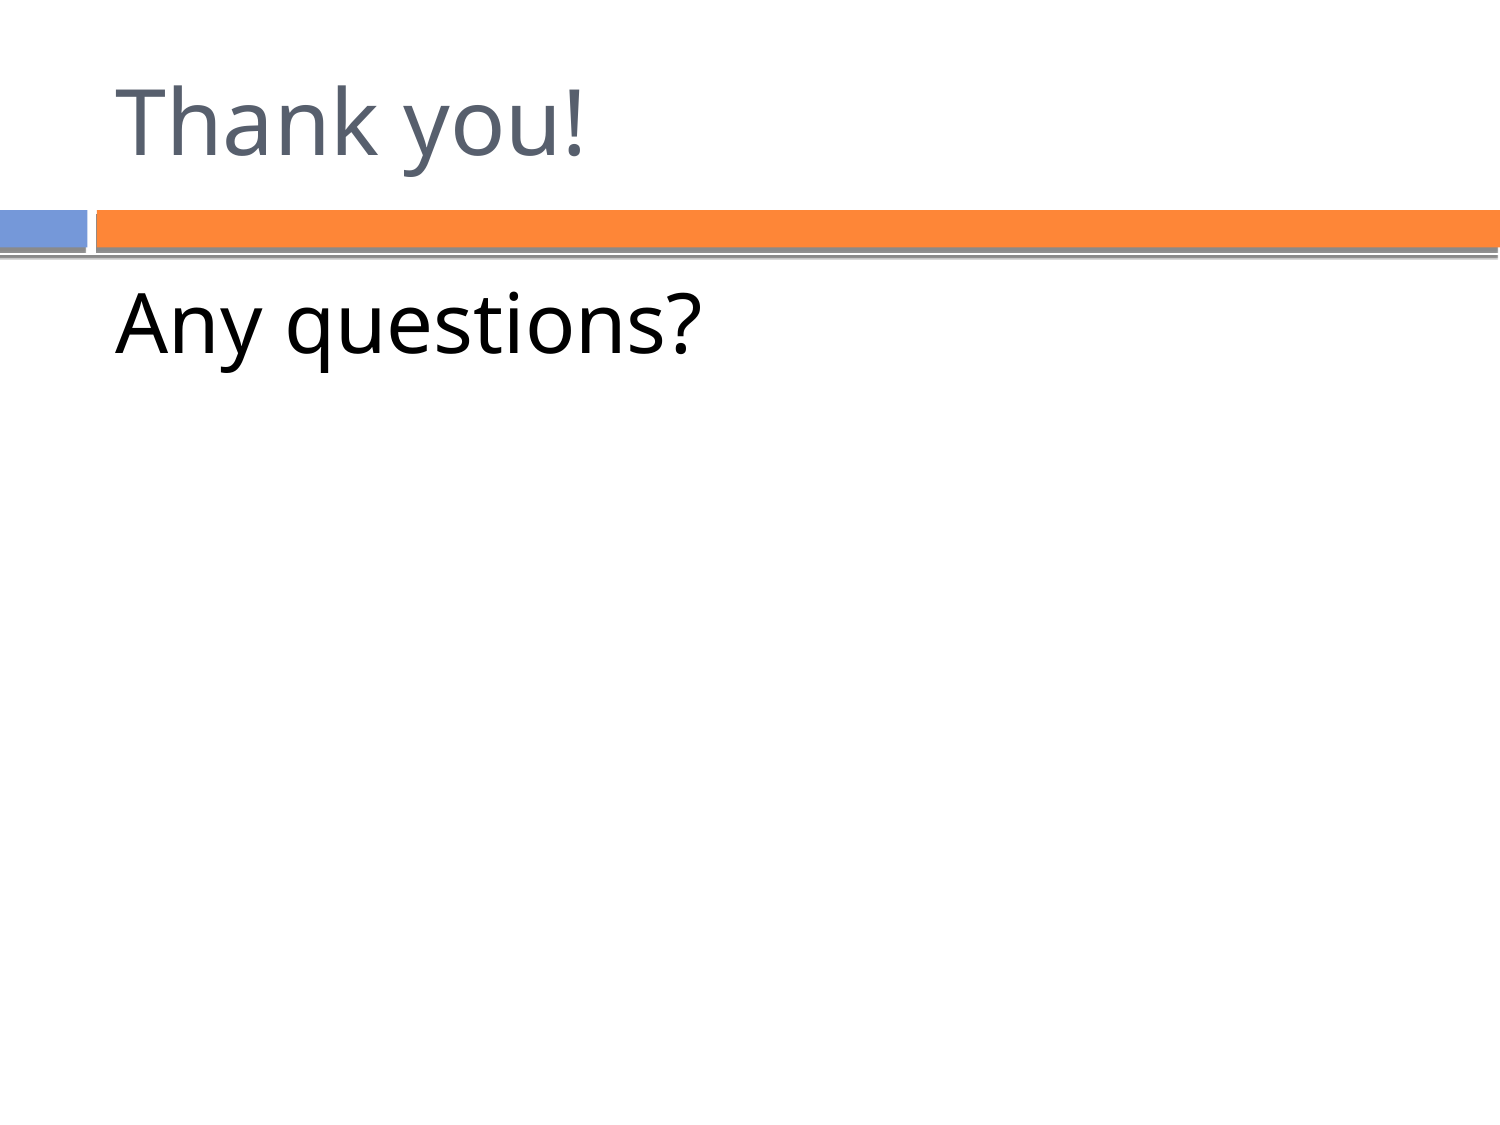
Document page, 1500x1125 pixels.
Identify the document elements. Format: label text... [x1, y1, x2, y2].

list Any questions? [100, 262, 1438, 1000]
title Thank you! [100, 37, 1438, 200]
